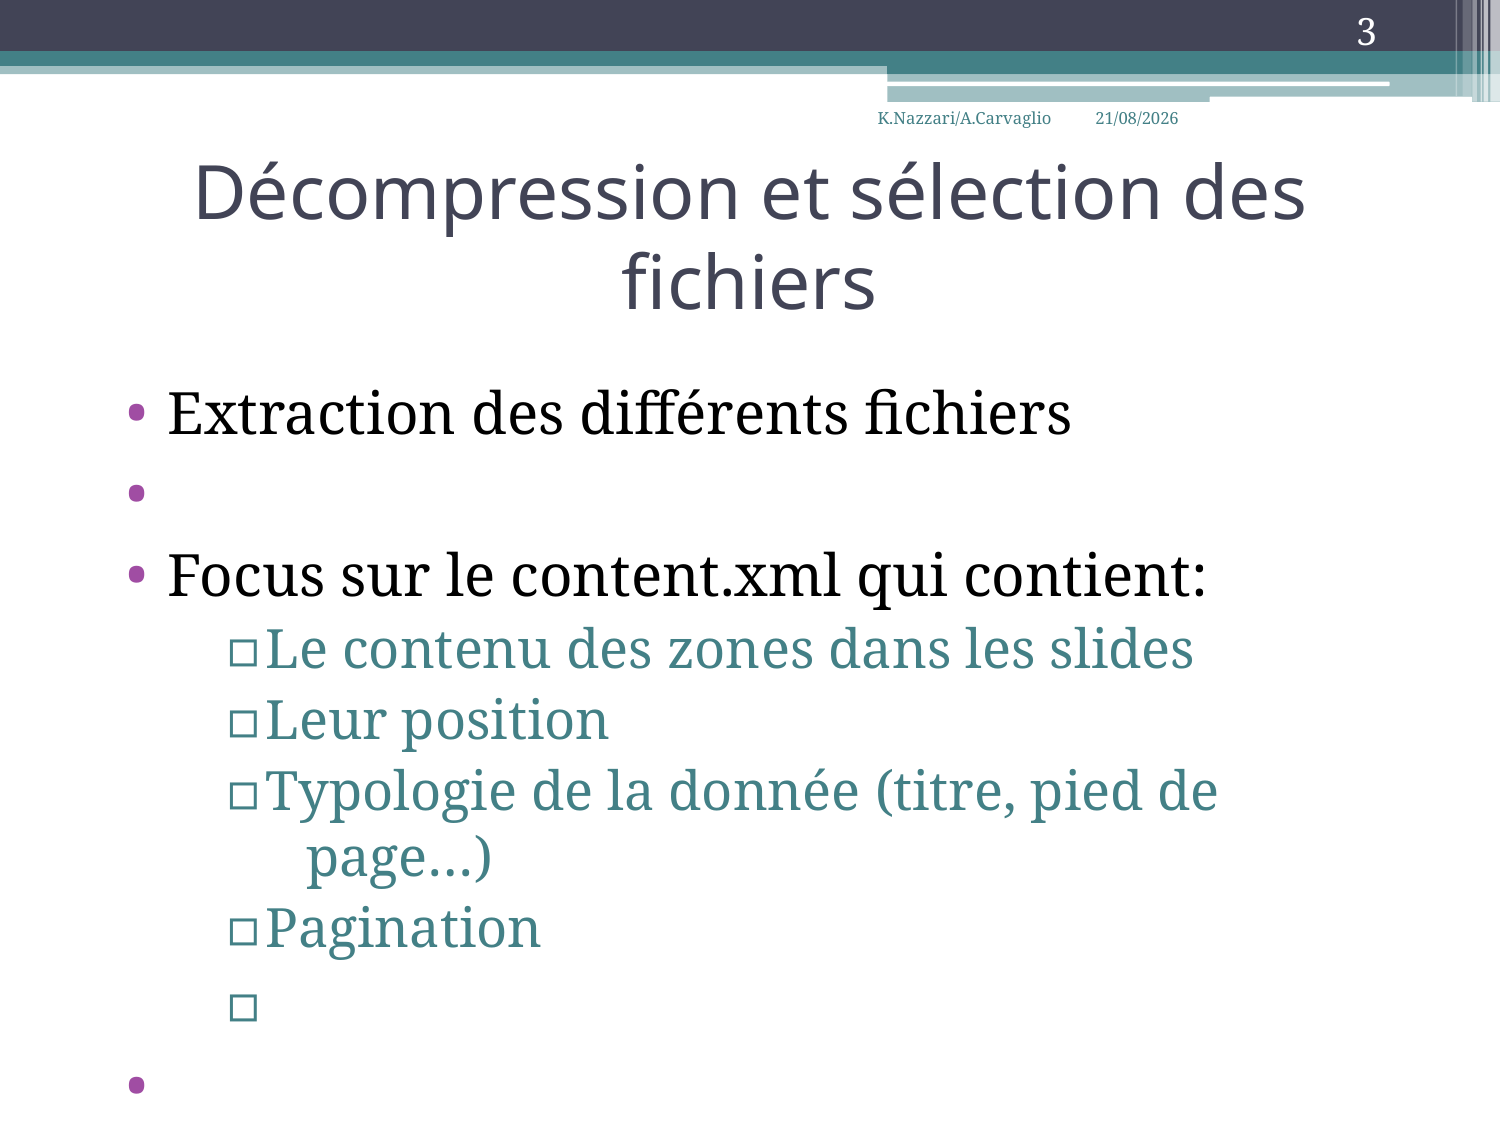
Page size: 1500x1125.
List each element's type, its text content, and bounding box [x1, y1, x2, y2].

text_box K.Nazzari/A.Carvaglio [862, 100, 1081, 176]
title Décompression et sélection des fichiers [75, 137, 1426, 292]
text_box [1081, 100, 1238, 176]
text_box 3 [1341, 0, 1467, 61]
list Extraction des différents fichiers Focus sur le content.xml qui contient: Le contenu des zones dans les slides Leur position Typologie de la donnée (titre, pied de page…) Pagination [75, 292, 1426, 1036]
